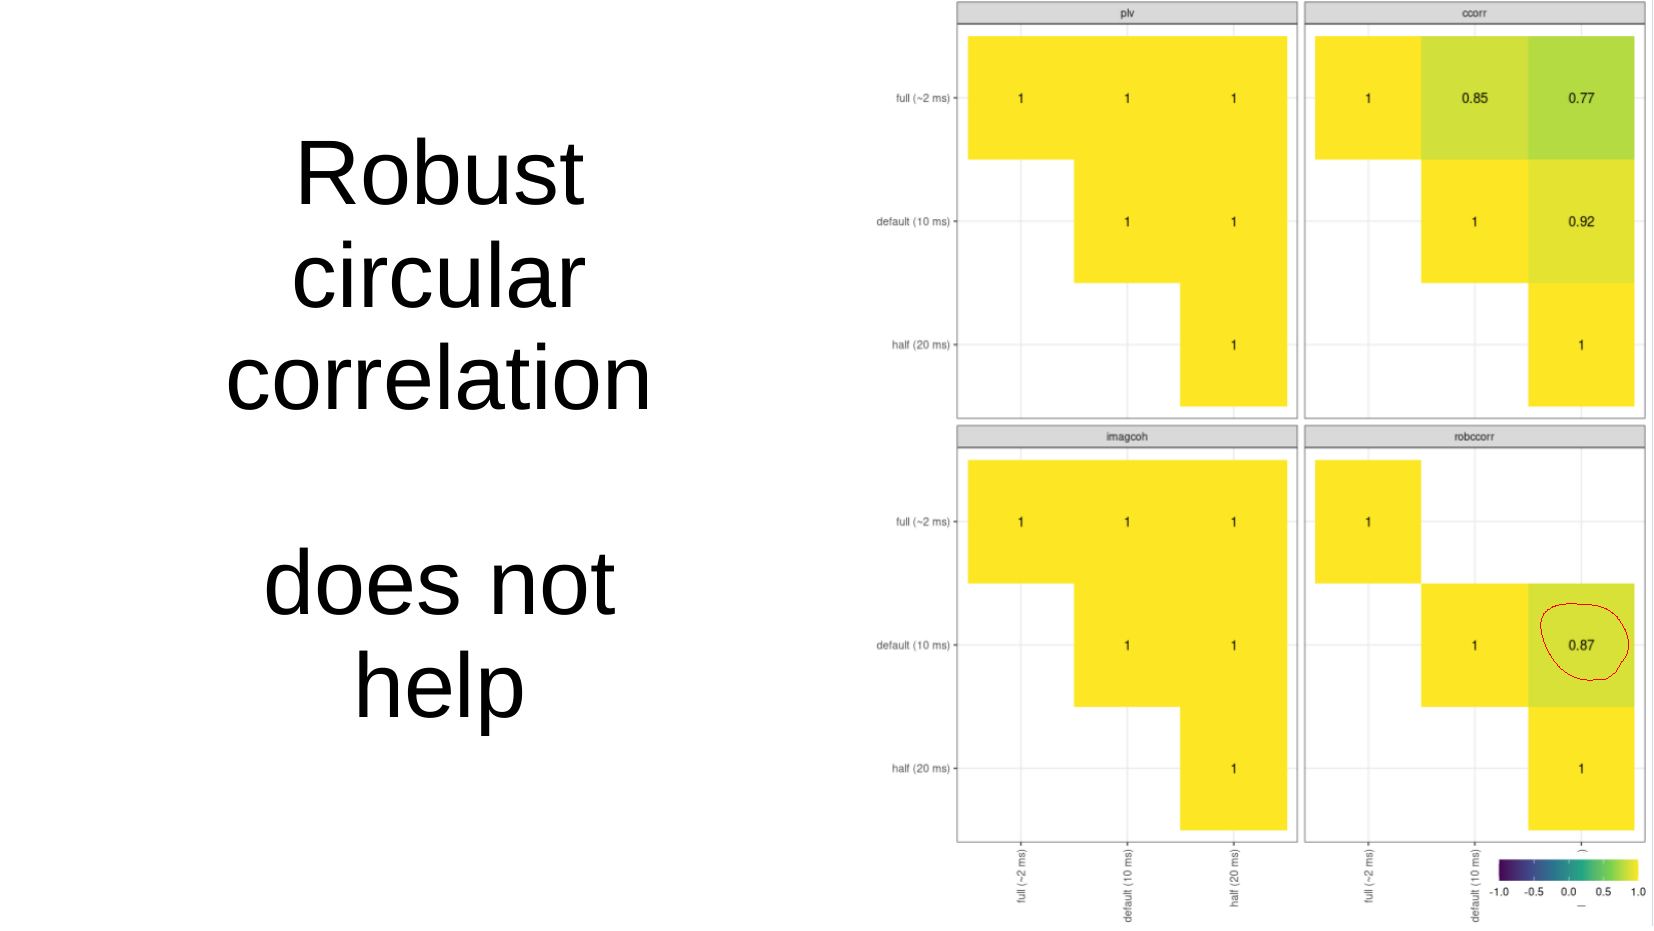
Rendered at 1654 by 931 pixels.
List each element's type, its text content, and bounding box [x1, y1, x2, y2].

title Robust circular correlation does not help [200, 121, 680, 737]
picture [870, 0, 1654, 927]
